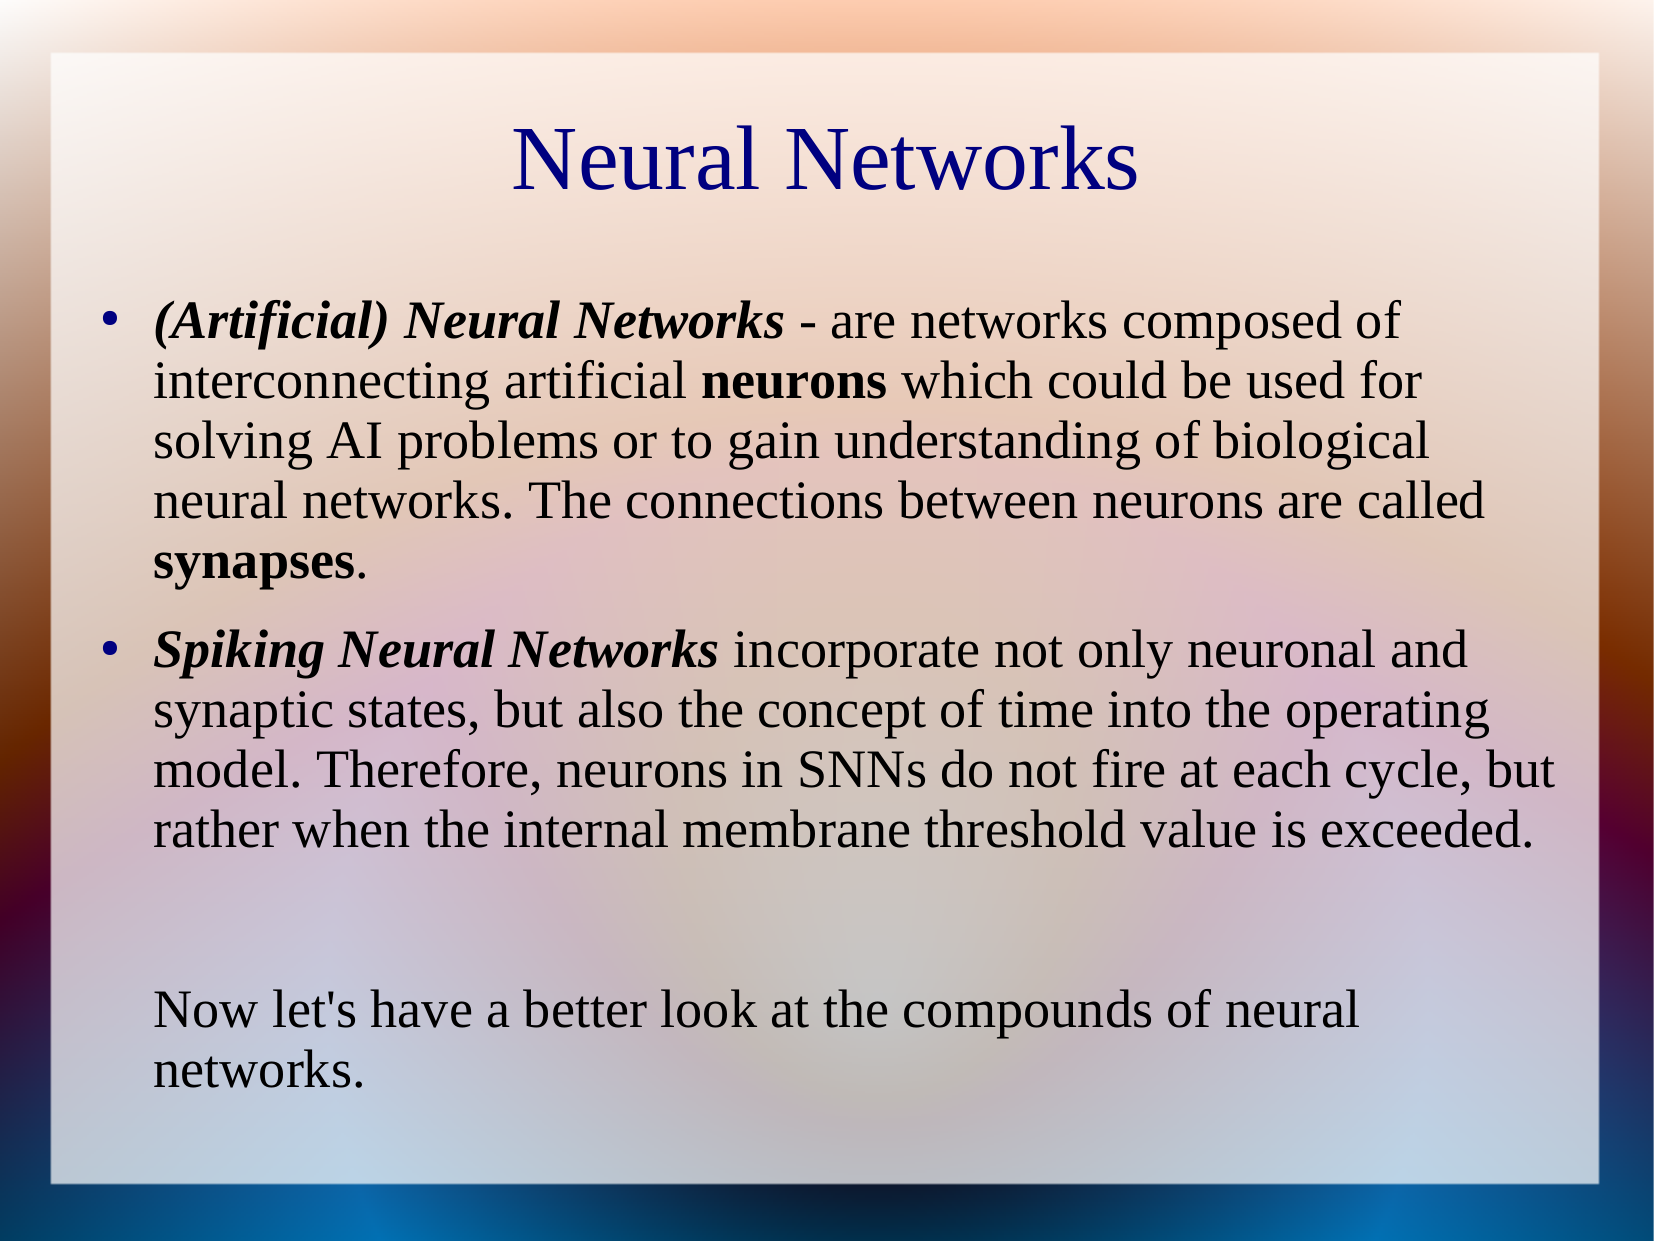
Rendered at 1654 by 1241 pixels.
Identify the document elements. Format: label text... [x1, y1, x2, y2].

picture [0, 0, 1654, 1241]
title Neural Networks [82, 55, 1571, 263]
list (Artificial) Neural Networks - are networks composed of interconnecting artificial neurons which could be used for solving AI problems or to gain understanding of biological neural networks. The connections between neurons are called synapses. Spiking Neural Networks incorporate not only neuronal and synaptic states, but also the concept of time into the operating model. Therefore, neurons in SNNs do not fire at each cycle, but rather when the internal membrane threshold value is exceeded. Now let's have a better look at the compounds of neural networks. [82, 290, 1571, 1099]
